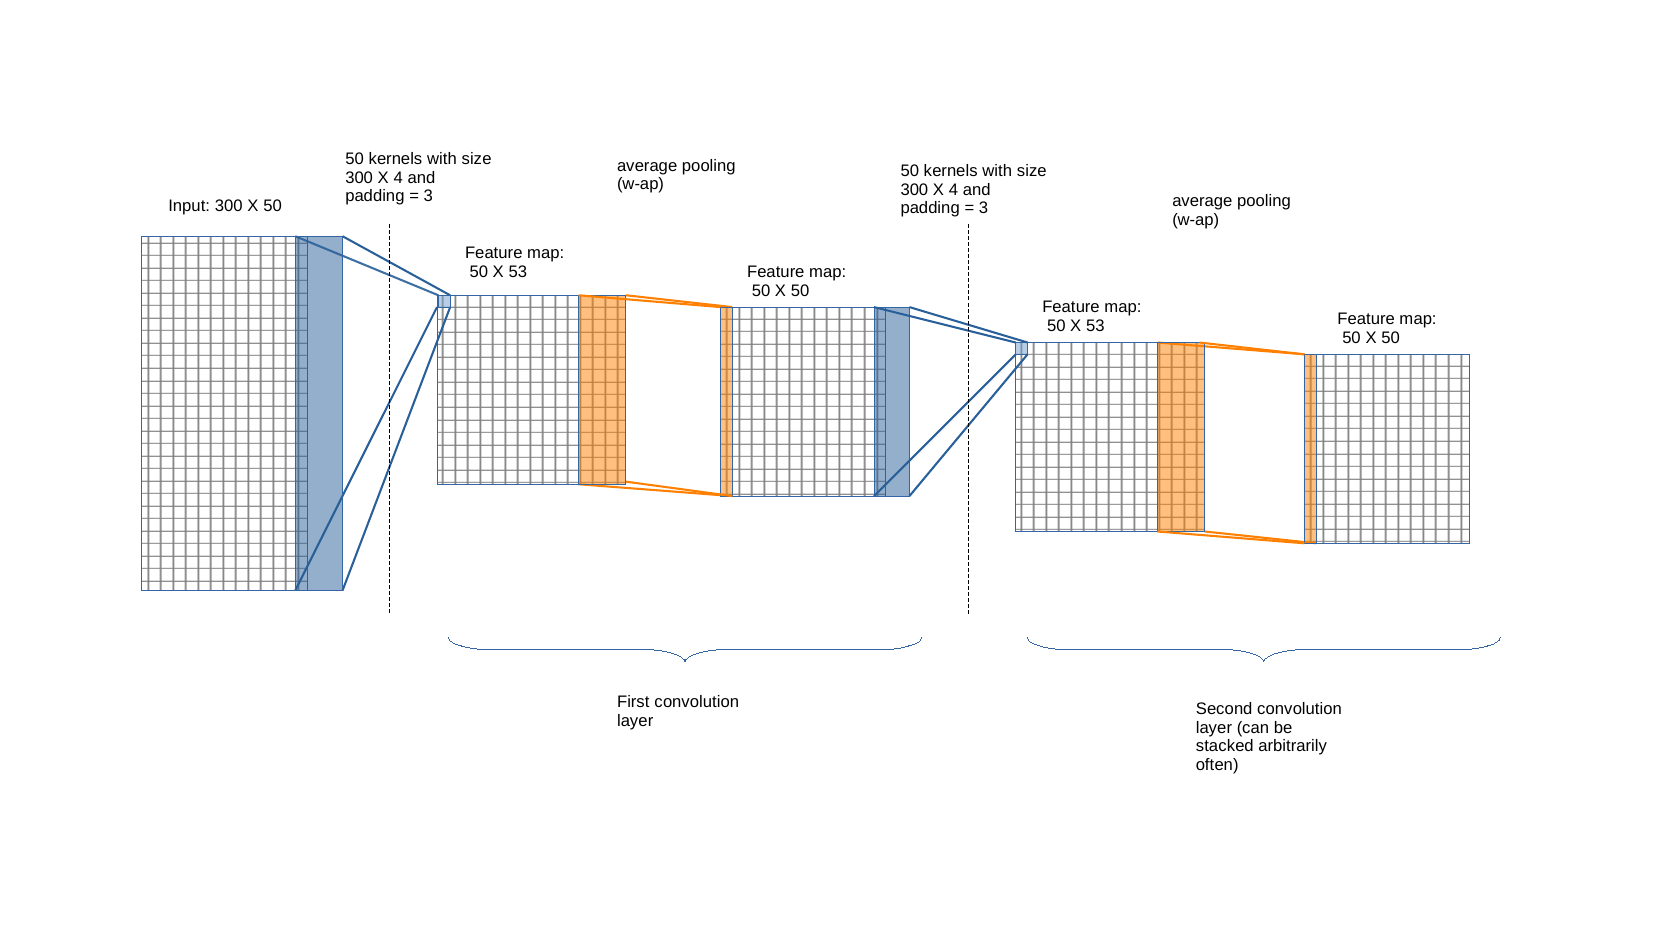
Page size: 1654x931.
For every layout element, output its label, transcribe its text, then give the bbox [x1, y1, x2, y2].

text_box [1015, 342, 1205, 532]
text_box Feature map: 50 X 53 [450, 236, 628, 289]
text_box [882, 307, 910, 314]
text_box Second convolution layer (can be stacked arbitrarily often) [1181, 691, 1359, 782]
text_box Feature map: 50 X 50 [732, 254, 910, 308]
text_box [437, 295, 626, 485]
text_box Feature map: 50 X 53 [1027, 290, 1205, 343]
text_box 50 kernels with size 300 X 4 and padding = 3 [885, 153, 1063, 225]
text_box [876, 463, 910, 497]
text_box average pooling (w-ap) [1157, 183, 1335, 237]
text_box Feature map: 50 X 50 [1322, 301, 1501, 355]
text_box [141, 236, 343, 591]
text_box average pooling (w-ap) [602, 148, 780, 201]
text_box First convolution layer [602, 685, 780, 738]
text_box 50 kernels with size 300 X 4 and padding = 3 [330, 141, 508, 213]
text_box [720, 307, 910, 497]
text_box Input: 300 X 50 [153, 188, 331, 223]
text_box [1304, 354, 1470, 544]
